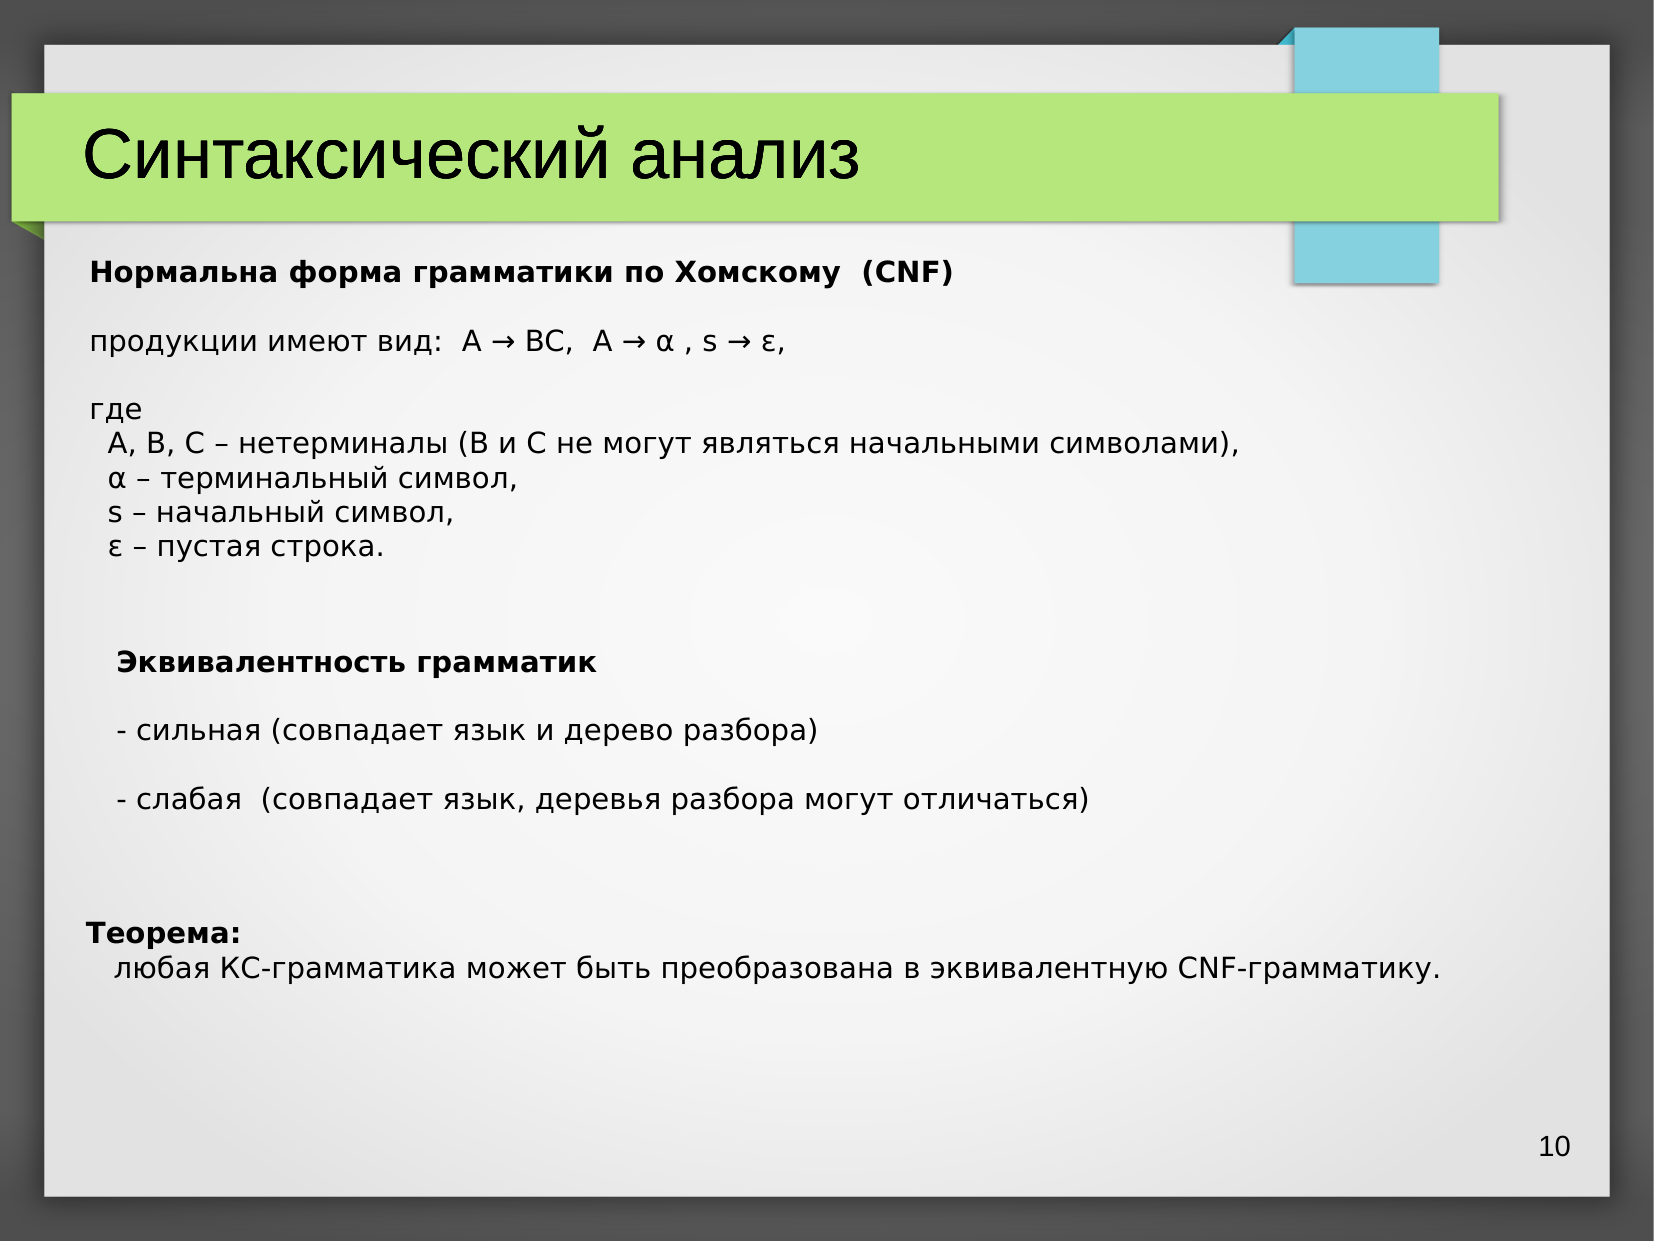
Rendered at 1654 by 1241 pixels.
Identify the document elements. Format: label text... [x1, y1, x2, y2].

text_box Нормальна форма грамматики по Хомскому (CNF) продукции имеют вид: A → BC￼, A → α , s → ε, где A, B, C – нетерминалы (B и C не могут являться начальными символами), α – терминальный символ, s – начальный символ, ε – пустая строка. [74, 248, 1276, 572]
picture [0, 0, 1654, 1241]
title Синтаксический анализ [82, 114, 993, 194]
text_box Теорема: любая КС-грамматика может быть преобразована в эквивалентную CNF-грамматику. [71, 909, 1477, 1028]
text_box Эквивалентность грамматик - сильная (совпадает язык и дерево разбора) - слабая (совпадает язык, деревья разбора могут отличаться) [101, 637, 1134, 824]
